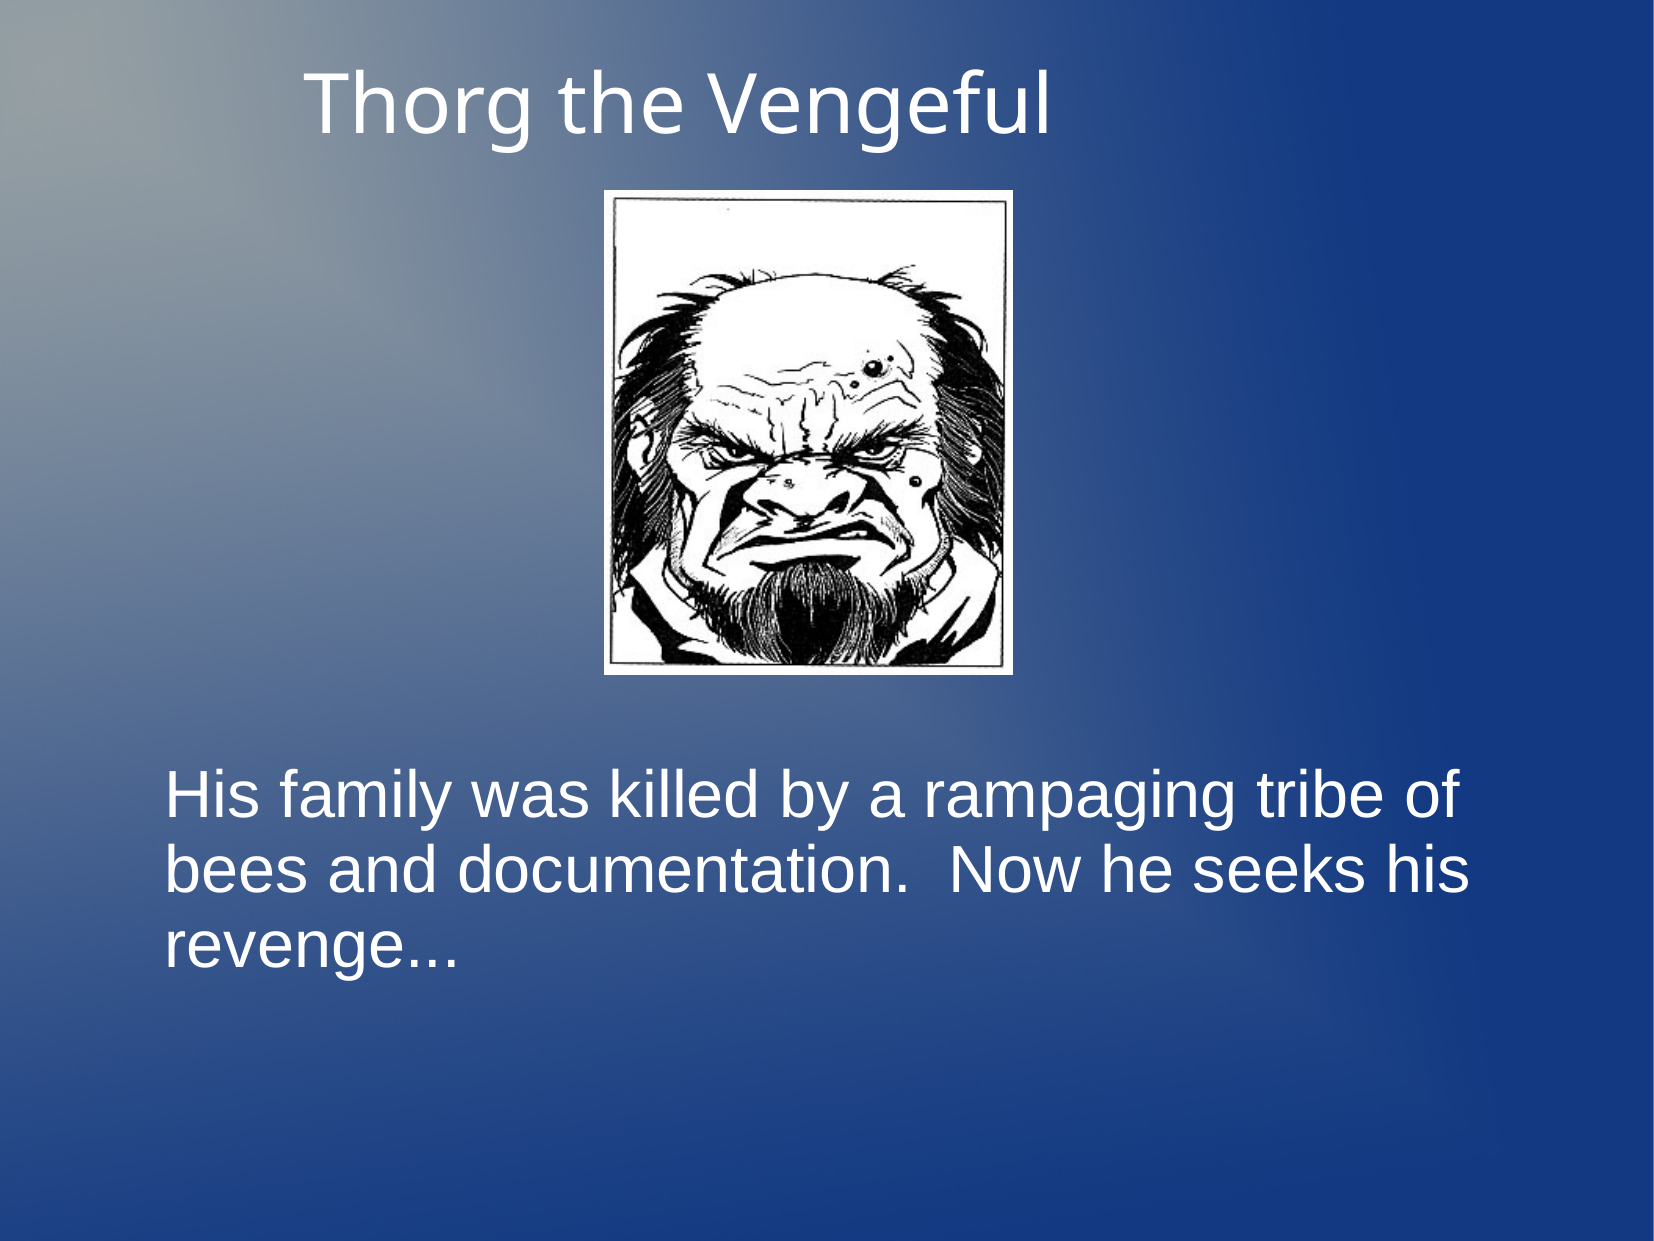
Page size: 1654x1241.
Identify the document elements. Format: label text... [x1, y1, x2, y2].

text_box Thorg the Vengeful [288, 37, 1351, 167]
picture [0, 0, 1654, 1241]
text_box His family was killed by a rampaging tribe of bees and documentation. Now he seeks his revenge... [150, 750, 1501, 990]
